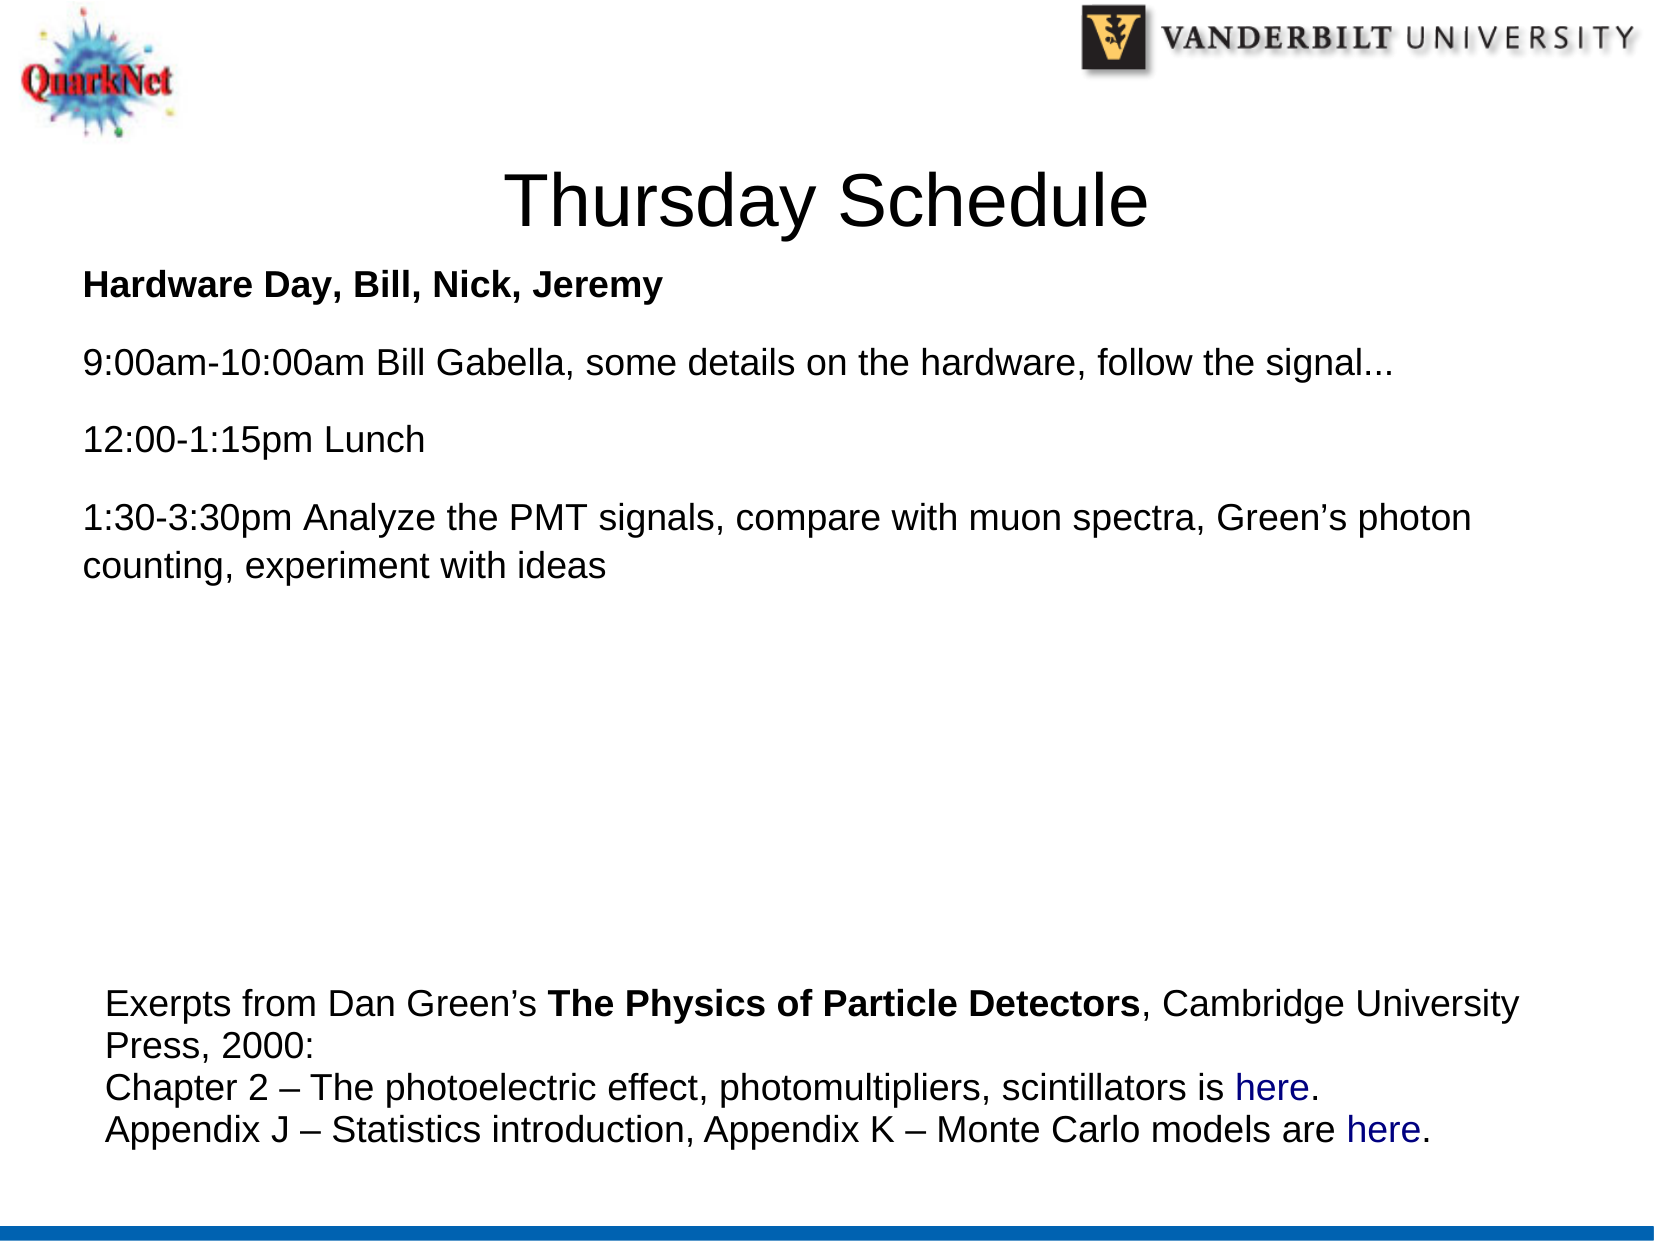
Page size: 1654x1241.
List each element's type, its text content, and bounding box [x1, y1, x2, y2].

picture [4, 1, 188, 152]
list Hardware Day, Bill, Nick, Jeremy 9:00am-10:00am Bill Gabella, some details on the hardware, follow the signal... 12:00-1:15pm Lunch 1:30-3:30pm Analyze the PMT signals, compare with muon spectra, Green’s photon counting, experiment with ideas [82, 266, 1571, 781]
picture [1078, 1, 1649, 85]
title Thursday Schedule [121, 118, 1534, 266]
text_box Exerpts from Dan Green’s The Physics of Particle Detectors, Cambridge University Press, 2000: Chapter 2 – The photoelectric effect, photomultipliers, scintillators is here. Appendix J – Statistics introduction, Appendix K – Monte Carlo models are here. [90, 975, 1535, 1158]
